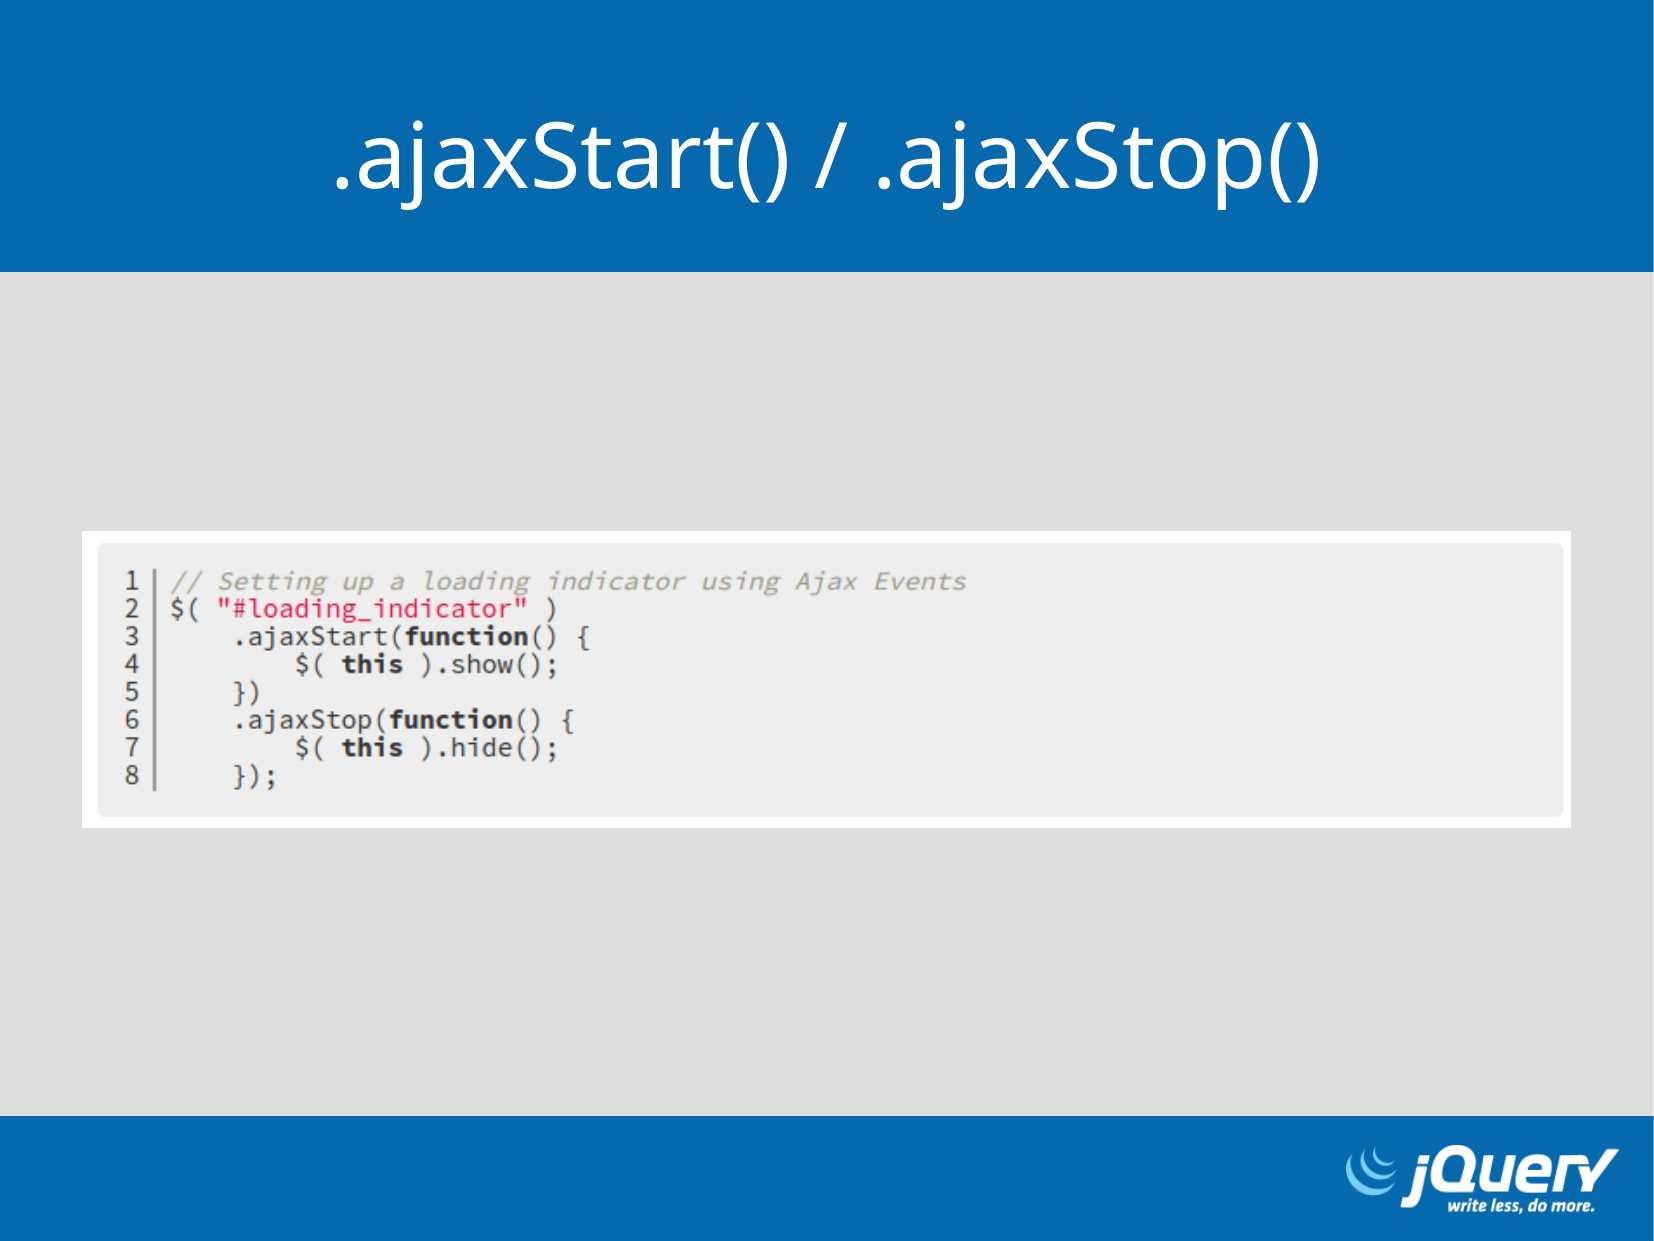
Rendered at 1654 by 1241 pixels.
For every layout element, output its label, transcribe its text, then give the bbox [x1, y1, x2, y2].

picture [82, 531, 1571, 828]
picture [0, 1116, 1654, 1241]
title .ajaxStart() / .ajaxStop() [82, 49, 1571, 257]
picture [0, 0, 1654, 272]
